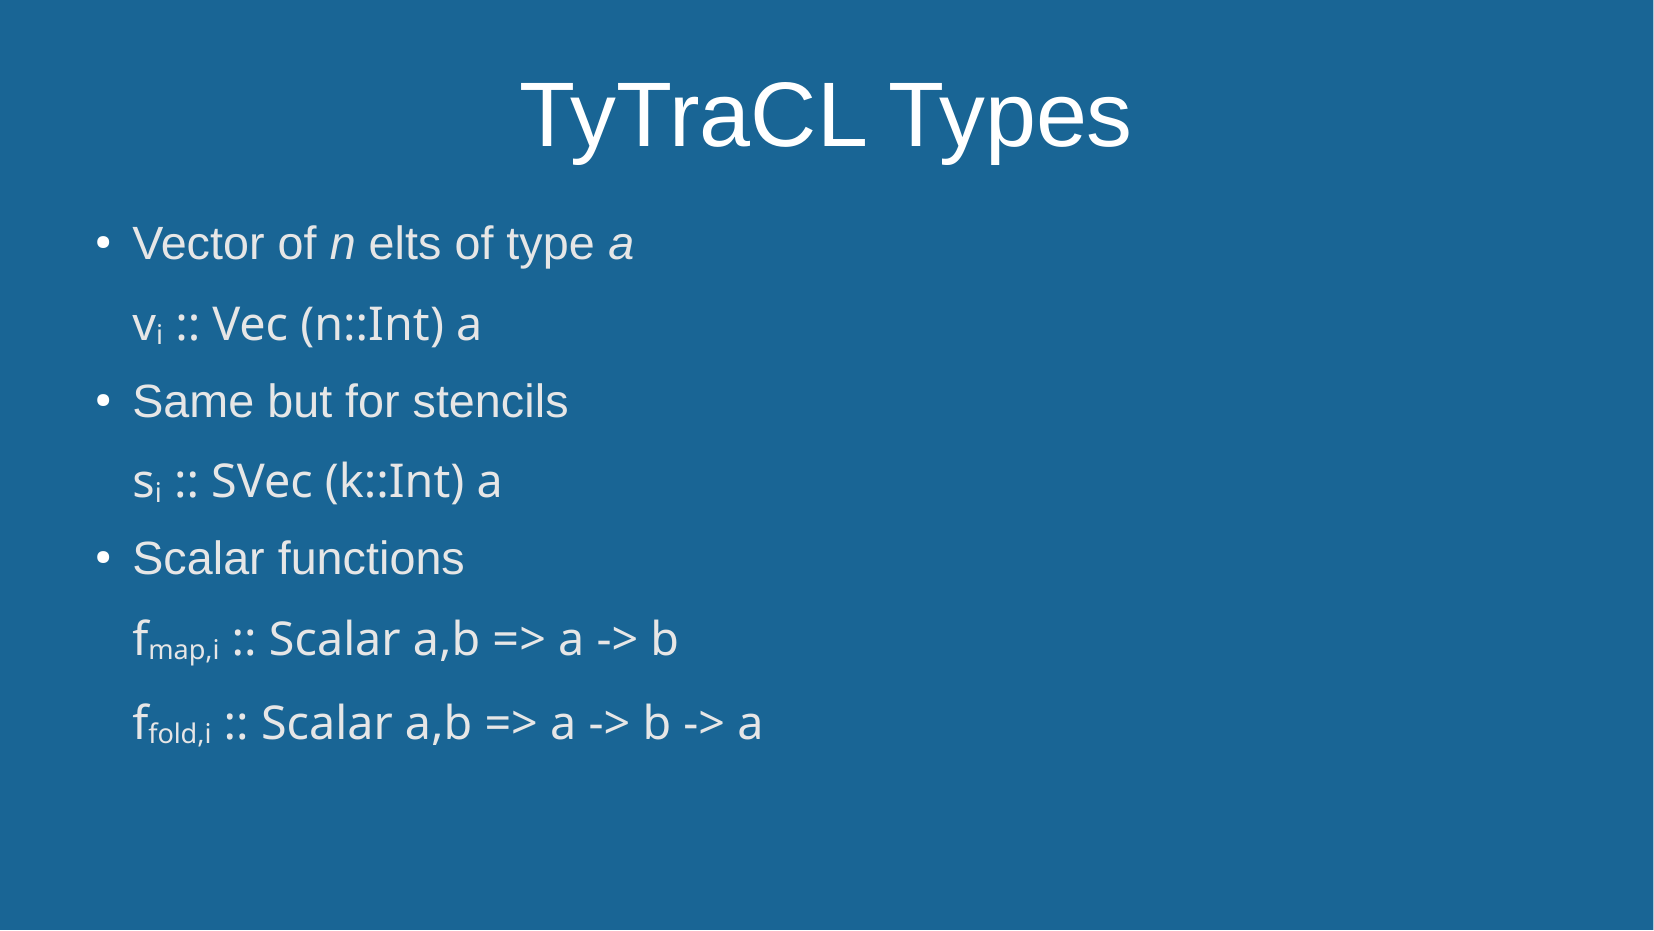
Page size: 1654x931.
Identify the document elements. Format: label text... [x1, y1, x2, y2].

title TyTraCL Types [82, 37, 1571, 193]
list Vector of n elts of type a vi :: Vec (n::Int) a Same but for stencils si :: SVec (k::Int) a Scalar functions fmap,i :: Scalar a,b => a -> b ffold,i :: Scalar a,b => a -> b -> a [82, 217, 1571, 758]
